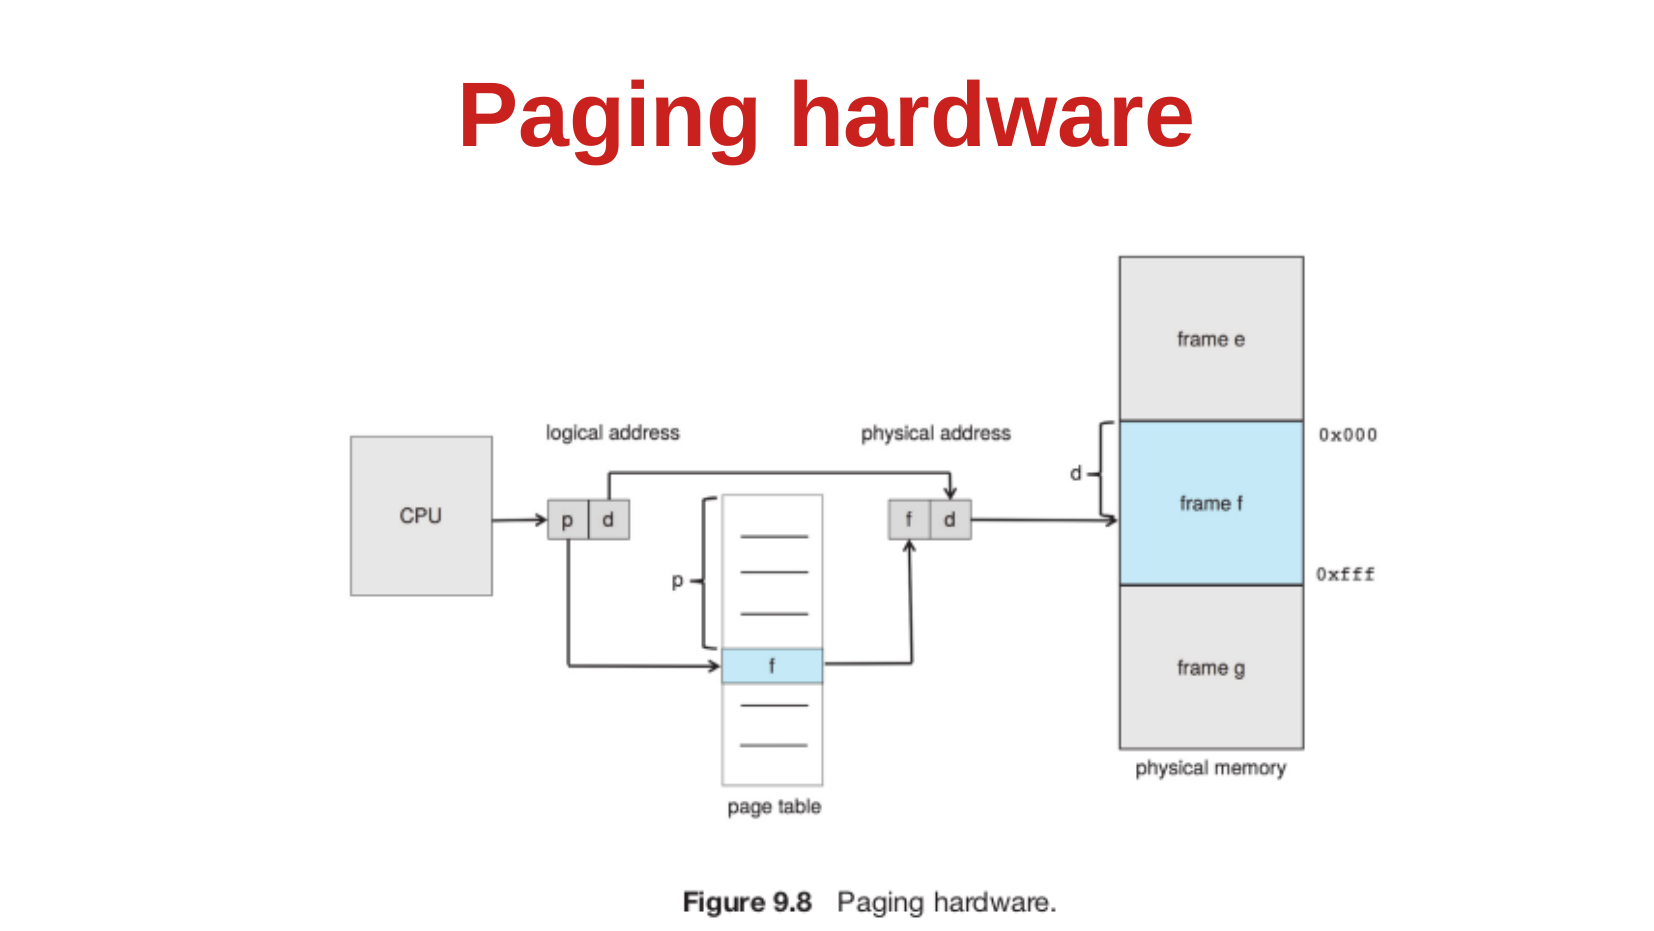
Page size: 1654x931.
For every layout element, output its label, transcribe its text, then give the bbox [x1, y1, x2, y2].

title Paging hardware [82, 37, 1571, 193]
picture [248, 212, 1421, 931]
